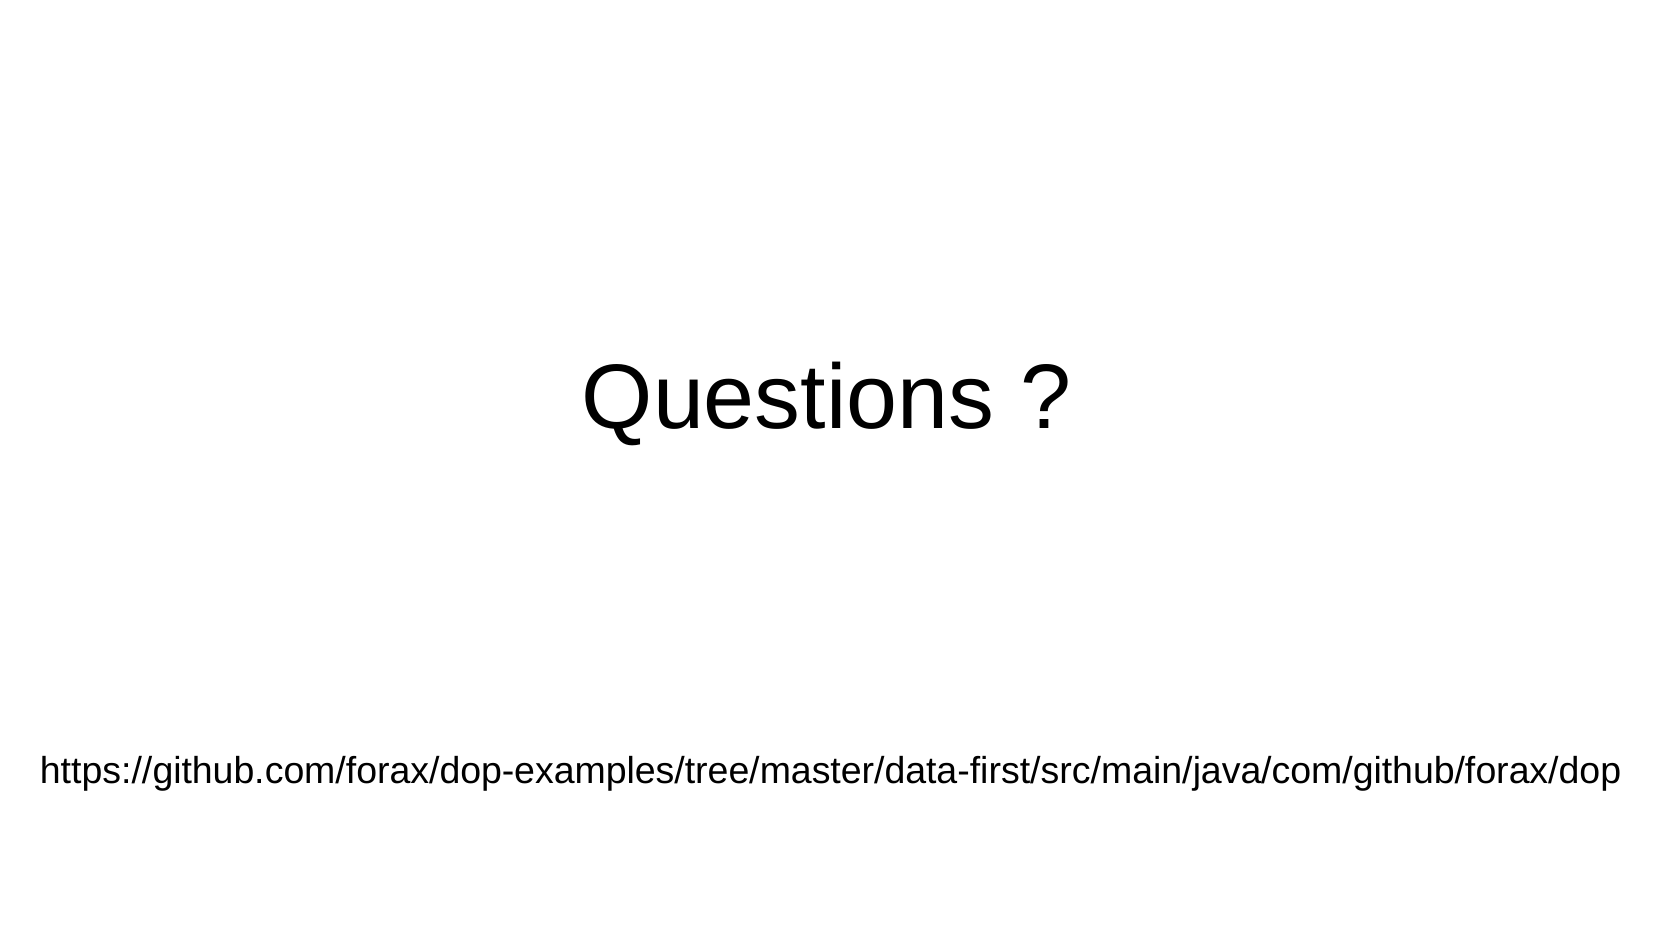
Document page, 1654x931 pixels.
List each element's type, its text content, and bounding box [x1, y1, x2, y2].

text_box https://github.com/forax/dop-examples/tree/master/data-first/src/main/java/com/github/forax/dop [25, 742, 1637, 800]
subtitle Questions ? [82, 37, 1571, 742]
